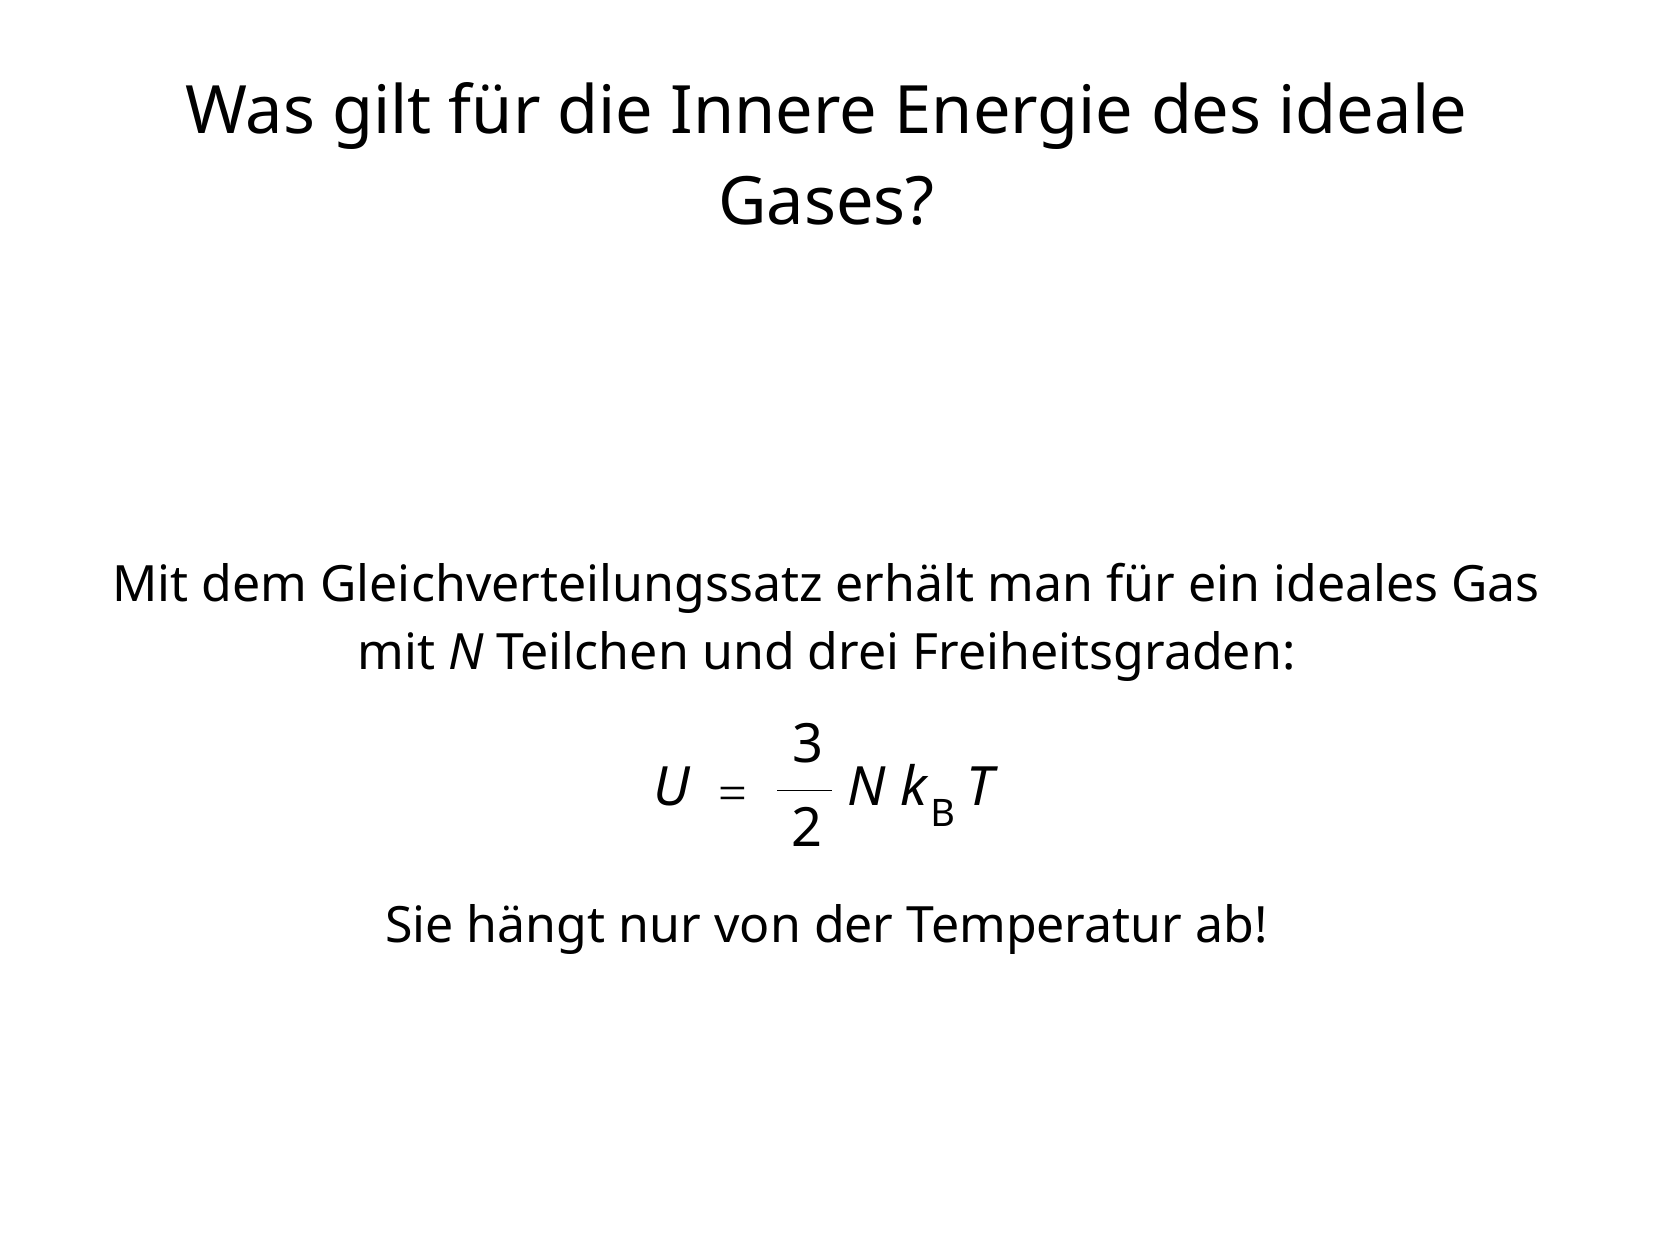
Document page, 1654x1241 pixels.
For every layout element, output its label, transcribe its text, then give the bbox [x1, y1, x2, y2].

subtitle Mit dem Gleichverteilungssatz erhält man für ein ideales Gas mit N Teilchen und drei Freiheitsgraden: Sie hängt nur von der Temperatur ab! [82, 290, 1571, 1010]
chart [647, 710, 1006, 861]
title Was gilt für die Innere Energie des ideale Gases? [82, 49, 1571, 257]
